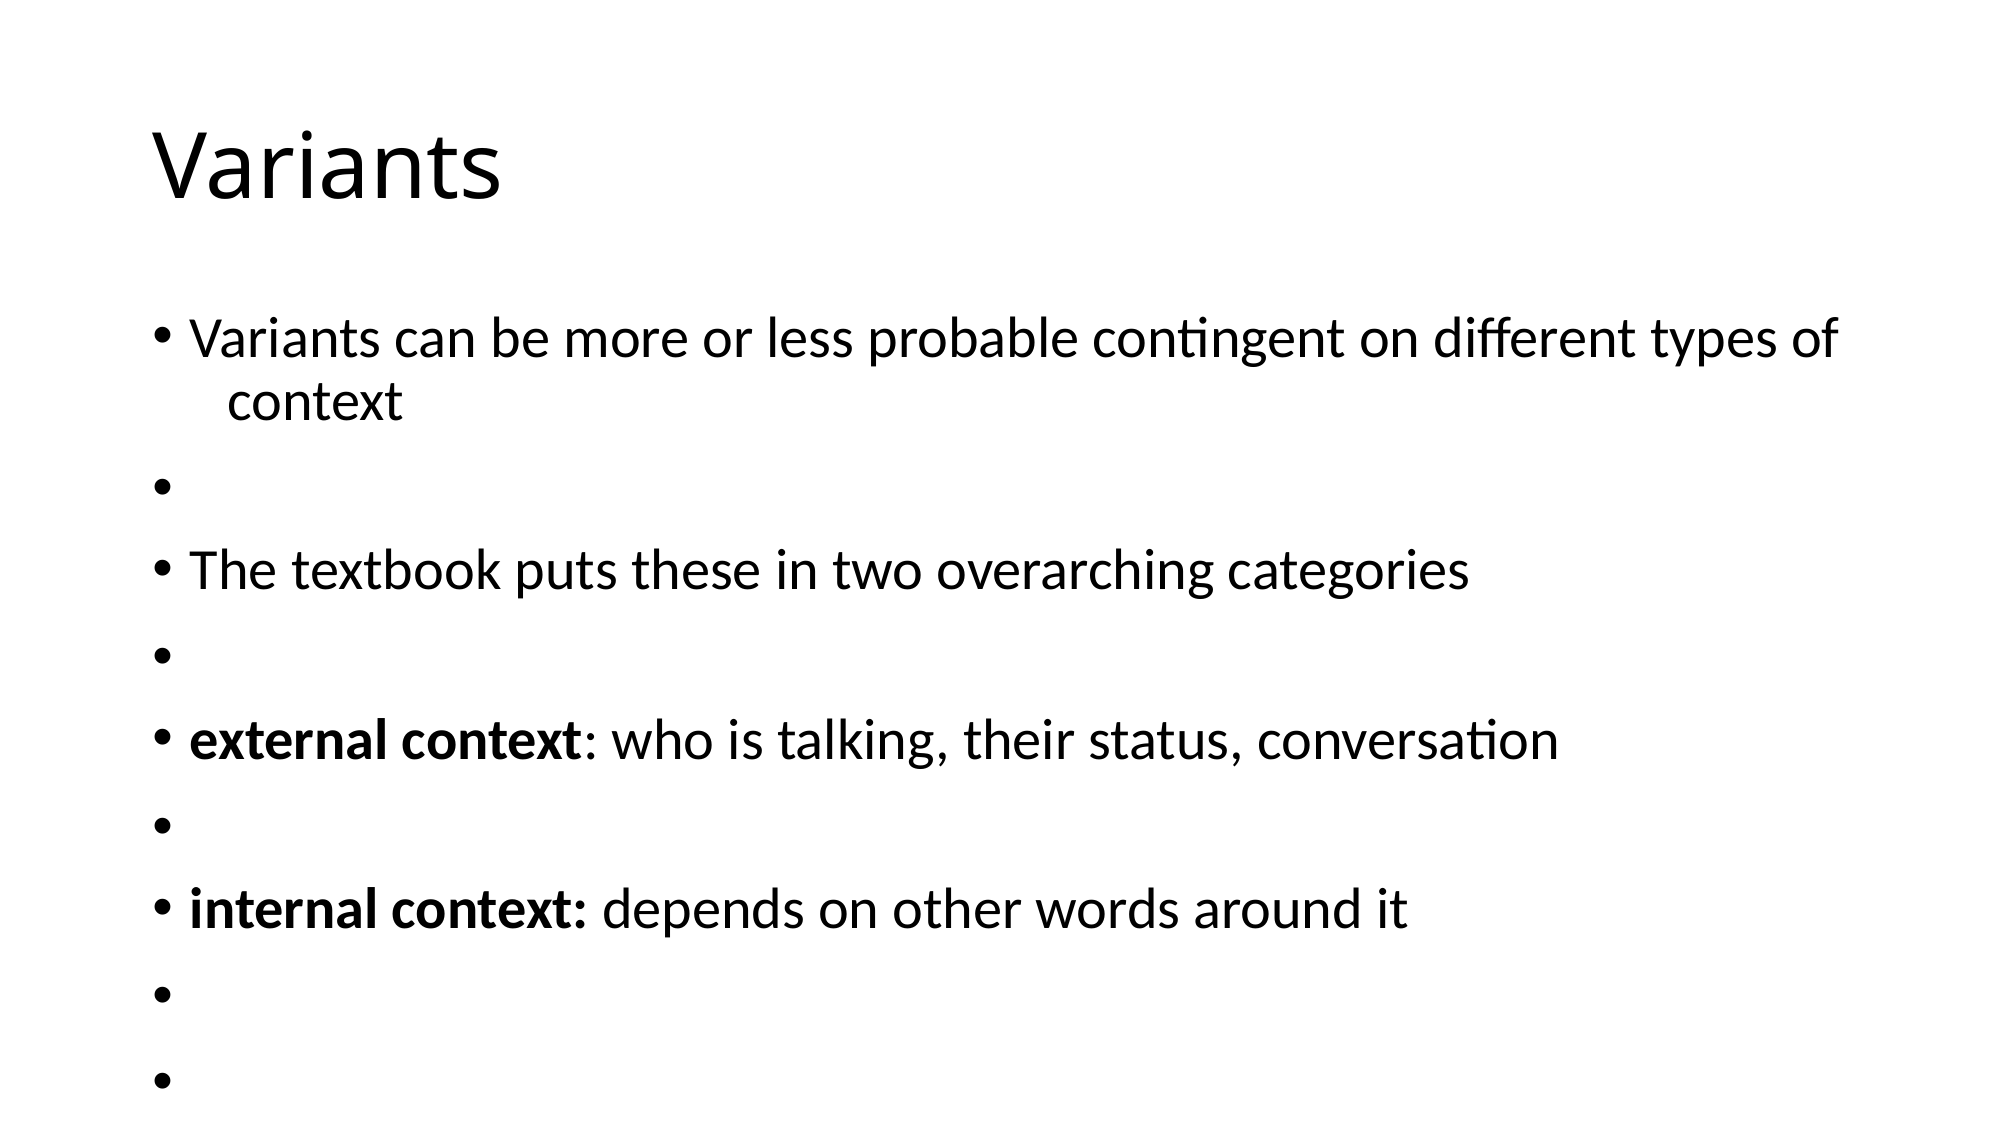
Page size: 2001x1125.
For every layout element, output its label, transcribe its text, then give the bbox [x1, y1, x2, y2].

title Variants [137, 59, 1863, 278]
list Variants can be more or less probable contingent on different types of context The textbook puts these in two overarching categories external context: who is talking, their status, conversation internal context: depends on other words around it [137, 299, 1863, 1014]
